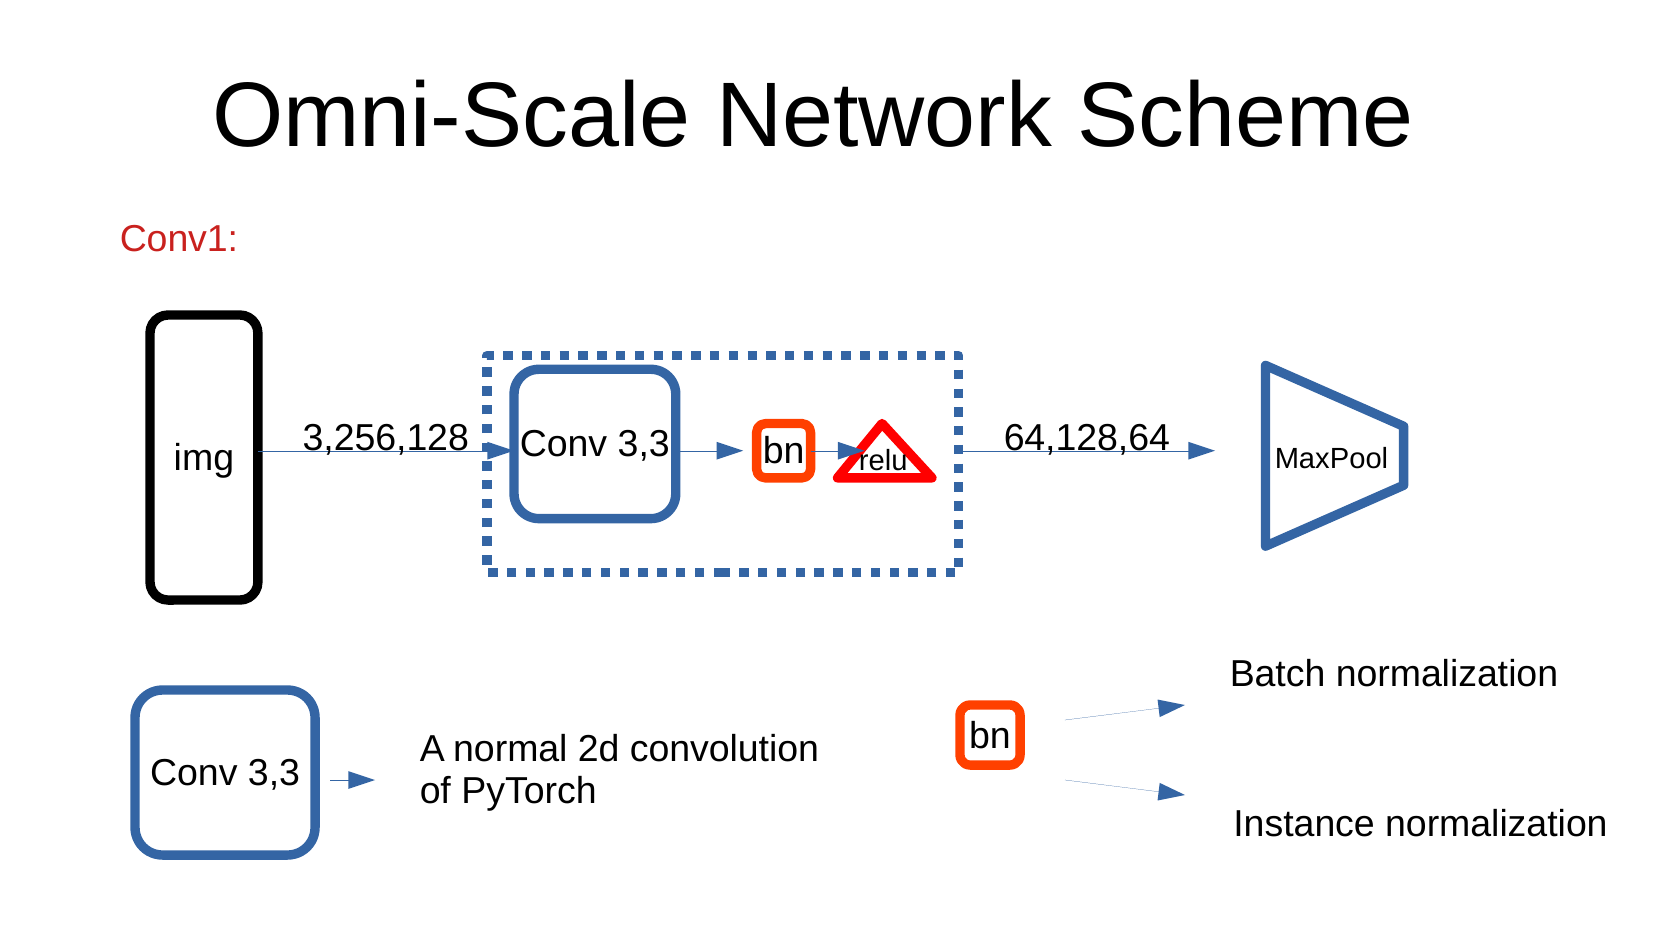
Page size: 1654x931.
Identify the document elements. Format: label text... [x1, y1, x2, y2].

text_box Batch normalization [1215, 645, 1576, 706]
text_box MaxPool [1260, 435, 1419, 516]
text_box Conv 3,3 [135, 690, 316, 856]
text_box Conv 3,3 [514, 369, 676, 519]
text_box A normal 2d convolution of PyTorch [405, 720, 841, 826]
text_box img [150, 315, 258, 601]
title Omni-Scale Network Scheme [82, 37, 1571, 193]
text_box bn [960, 705, 1021, 766]
text_box Conv1: [105, 210, 451, 271]
text_box Instance normalization [1218, 795, 1654, 856]
text_box relu [837, 423, 932, 478]
text_box bn [756, 423, 811, 478]
